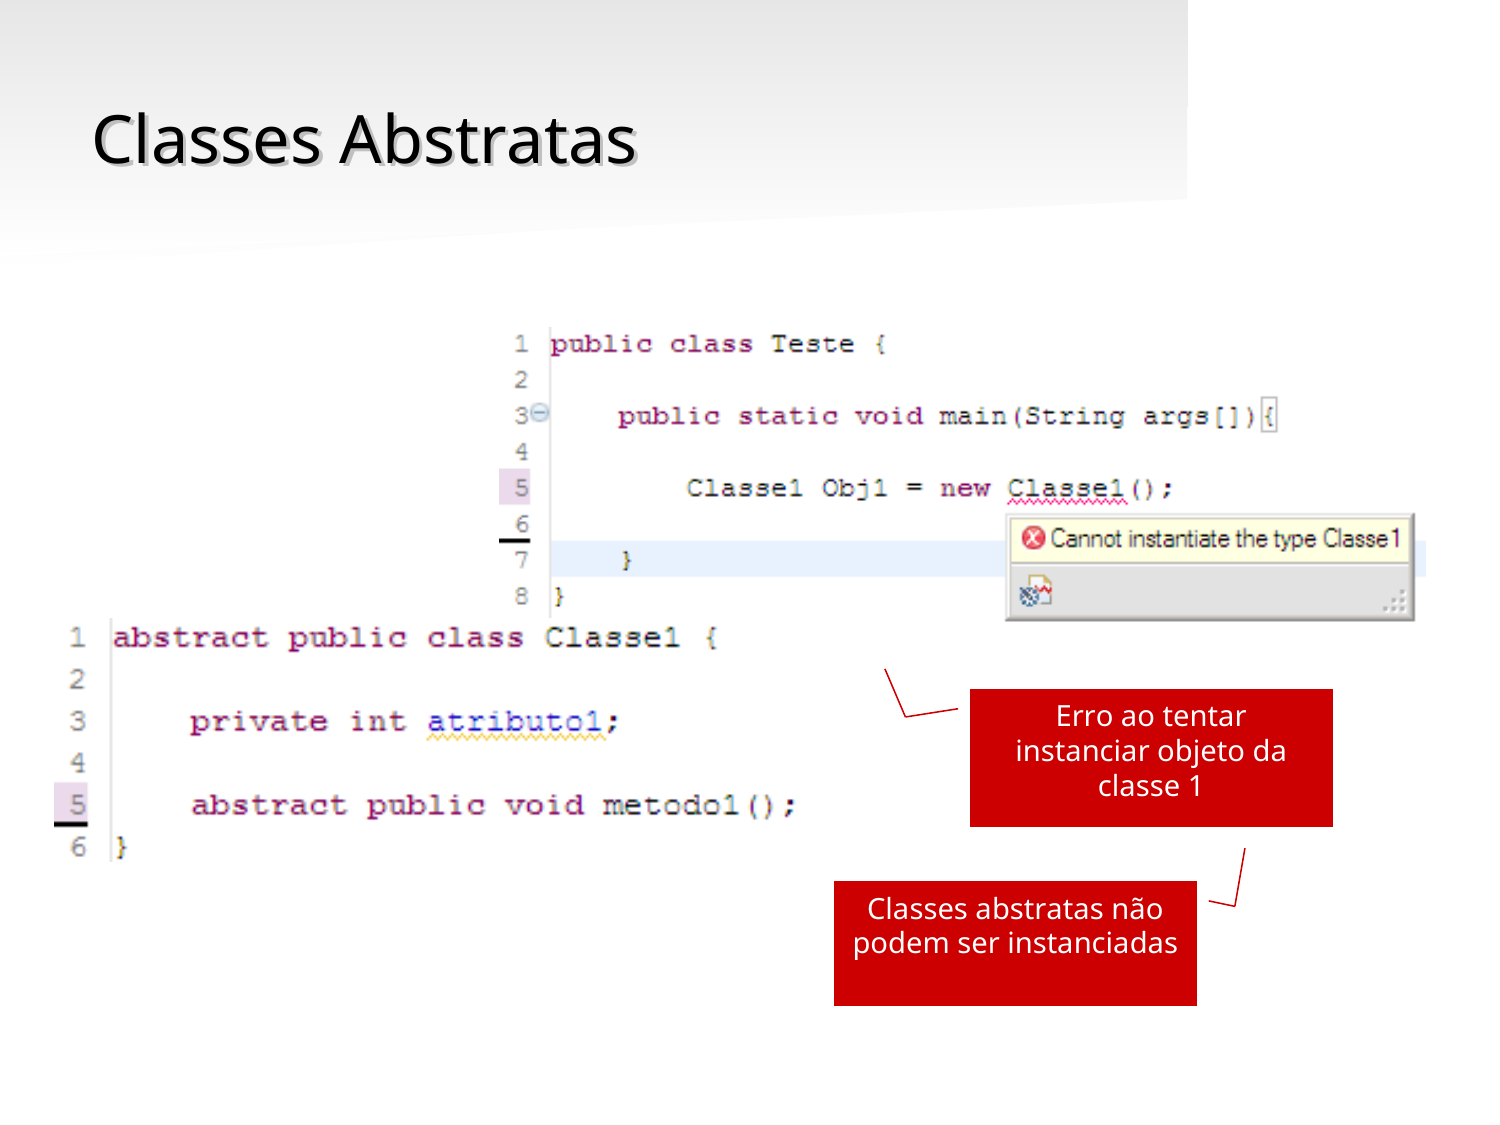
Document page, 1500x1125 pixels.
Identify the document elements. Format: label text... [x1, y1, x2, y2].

text_box Classes Abstratas [76, 42, 1427, 231]
text_box Classes abstratas não podem ser instanciadas [835, 882, 1196, 1005]
picture [54, 327, 1426, 862]
text_box Erro ao tentar instanciar objeto da classe 1 [971, 690, 1332, 826]
